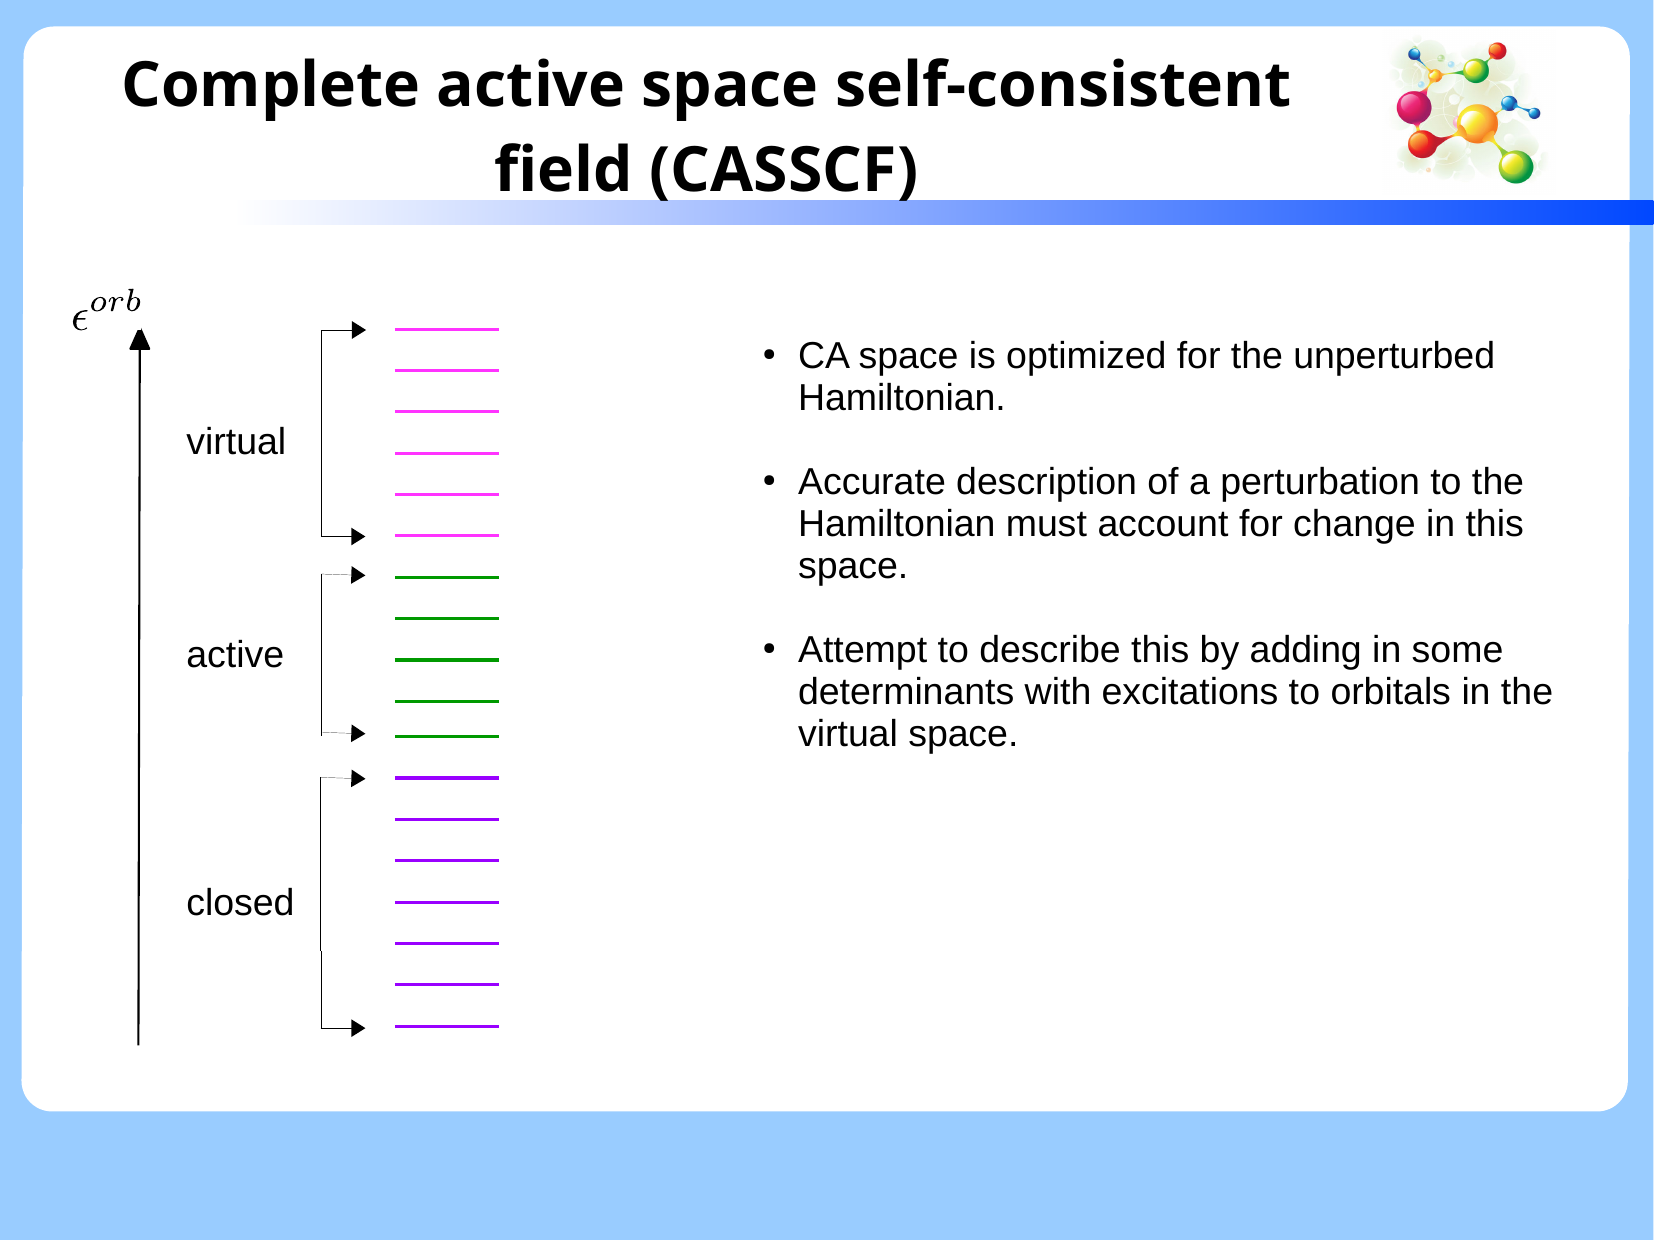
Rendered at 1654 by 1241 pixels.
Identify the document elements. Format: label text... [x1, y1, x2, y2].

text_box closed [171, 874, 439, 931]
list [94, 265, 1569, 1083]
text_box CA space is optimized for the unperturbed Hamiltonian. Accurate description of a perturbation to the Hamiltonian must account for change in this space. Attempt to describe this by adding in some determinants with excitations to orbitals in the virtual space. [747, 327, 1569, 762]
title Complete active space self-consistent field (CASSCF) [82, 49, 1332, 201]
text_box virtual [171, 413, 302, 513]
picture [1382, 29, 1556, 195]
text_box active [171, 625, 439, 683]
text_box [70, 288, 142, 331]
